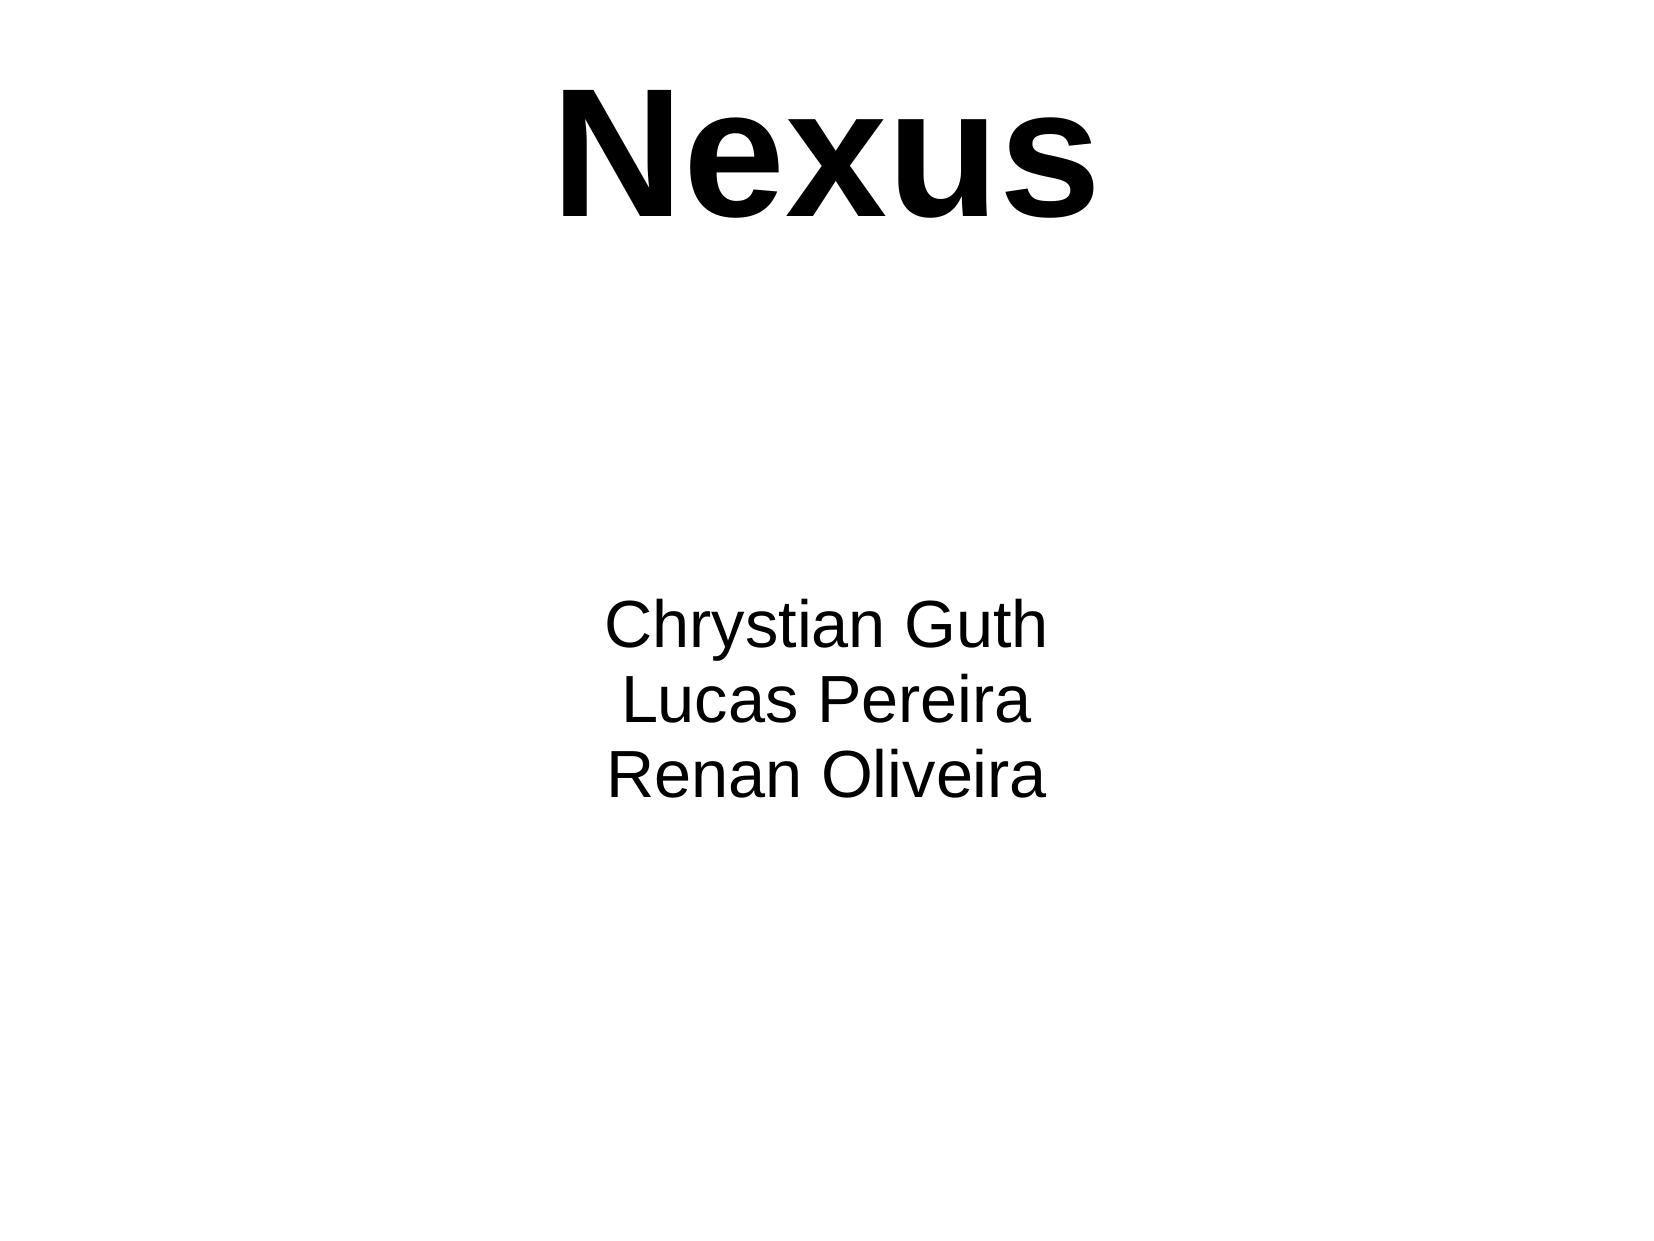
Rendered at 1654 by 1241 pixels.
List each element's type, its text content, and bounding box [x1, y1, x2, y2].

subtitle Chrystian Guth Lucas Pereira Renan Oliveira [82, 297, 1571, 1102]
title Nexus [82, 50, 1571, 256]
